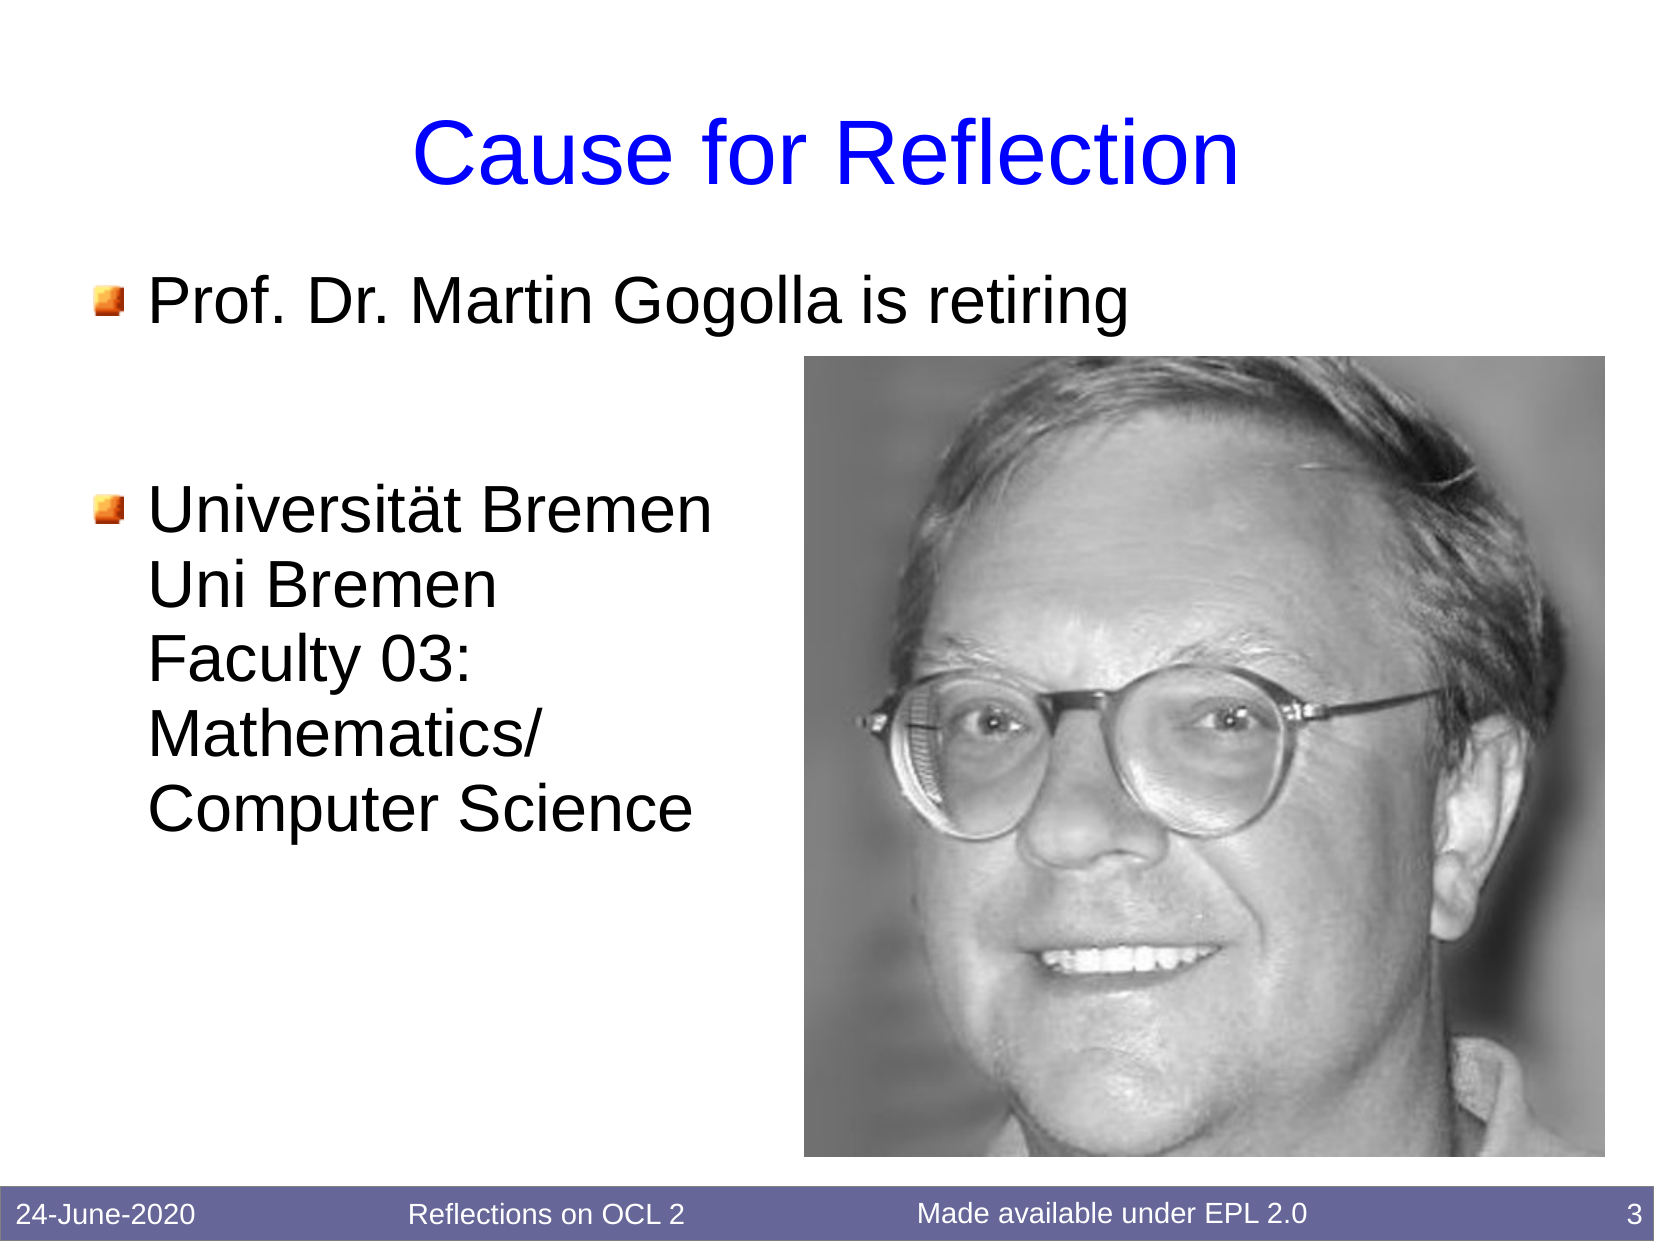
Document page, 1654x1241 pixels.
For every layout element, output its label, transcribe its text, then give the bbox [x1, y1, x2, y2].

picture [804, 356, 1605, 1157]
title Cause for Reflection [82, 49, 1571, 257]
list Prof. Dr. Martin Gogolla is retiring Universität Bremen Uni Bremen Faculty 03: Mathematics/ Computer Science [76, 263, 1613, 983]
